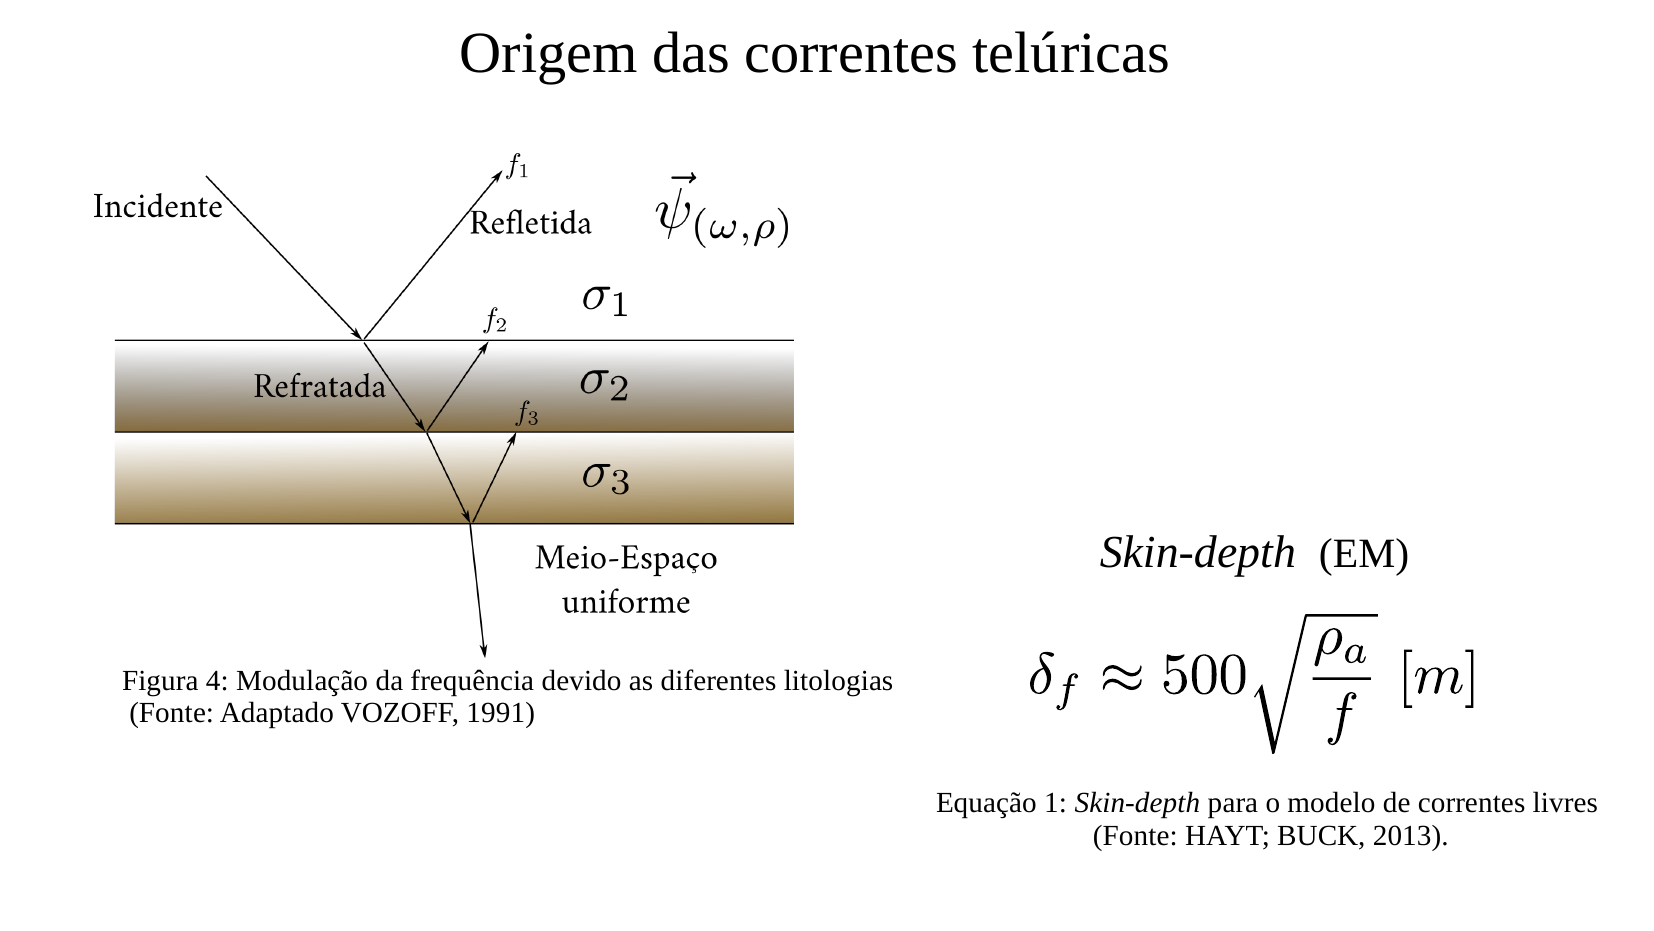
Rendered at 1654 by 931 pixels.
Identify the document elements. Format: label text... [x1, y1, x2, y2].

title Origem das correntes telúricas [70, 0, 1560, 130]
picture [94, 153, 794, 658]
text_box Figura 4: Modulação da frequência devido as diferentes litologias (Fonte: Adaptado VOZOFF, 1991) [107, 657, 910, 737]
text_box Skin-depth (EM) [1085, 519, 1501, 632]
text_box [1027, 614, 1481, 754]
text_box Equação 1: Skin-depth para o modelo de correntes livres (Fonte: HAYT; BUCK, 2013). [921, 779, 1621, 859]
